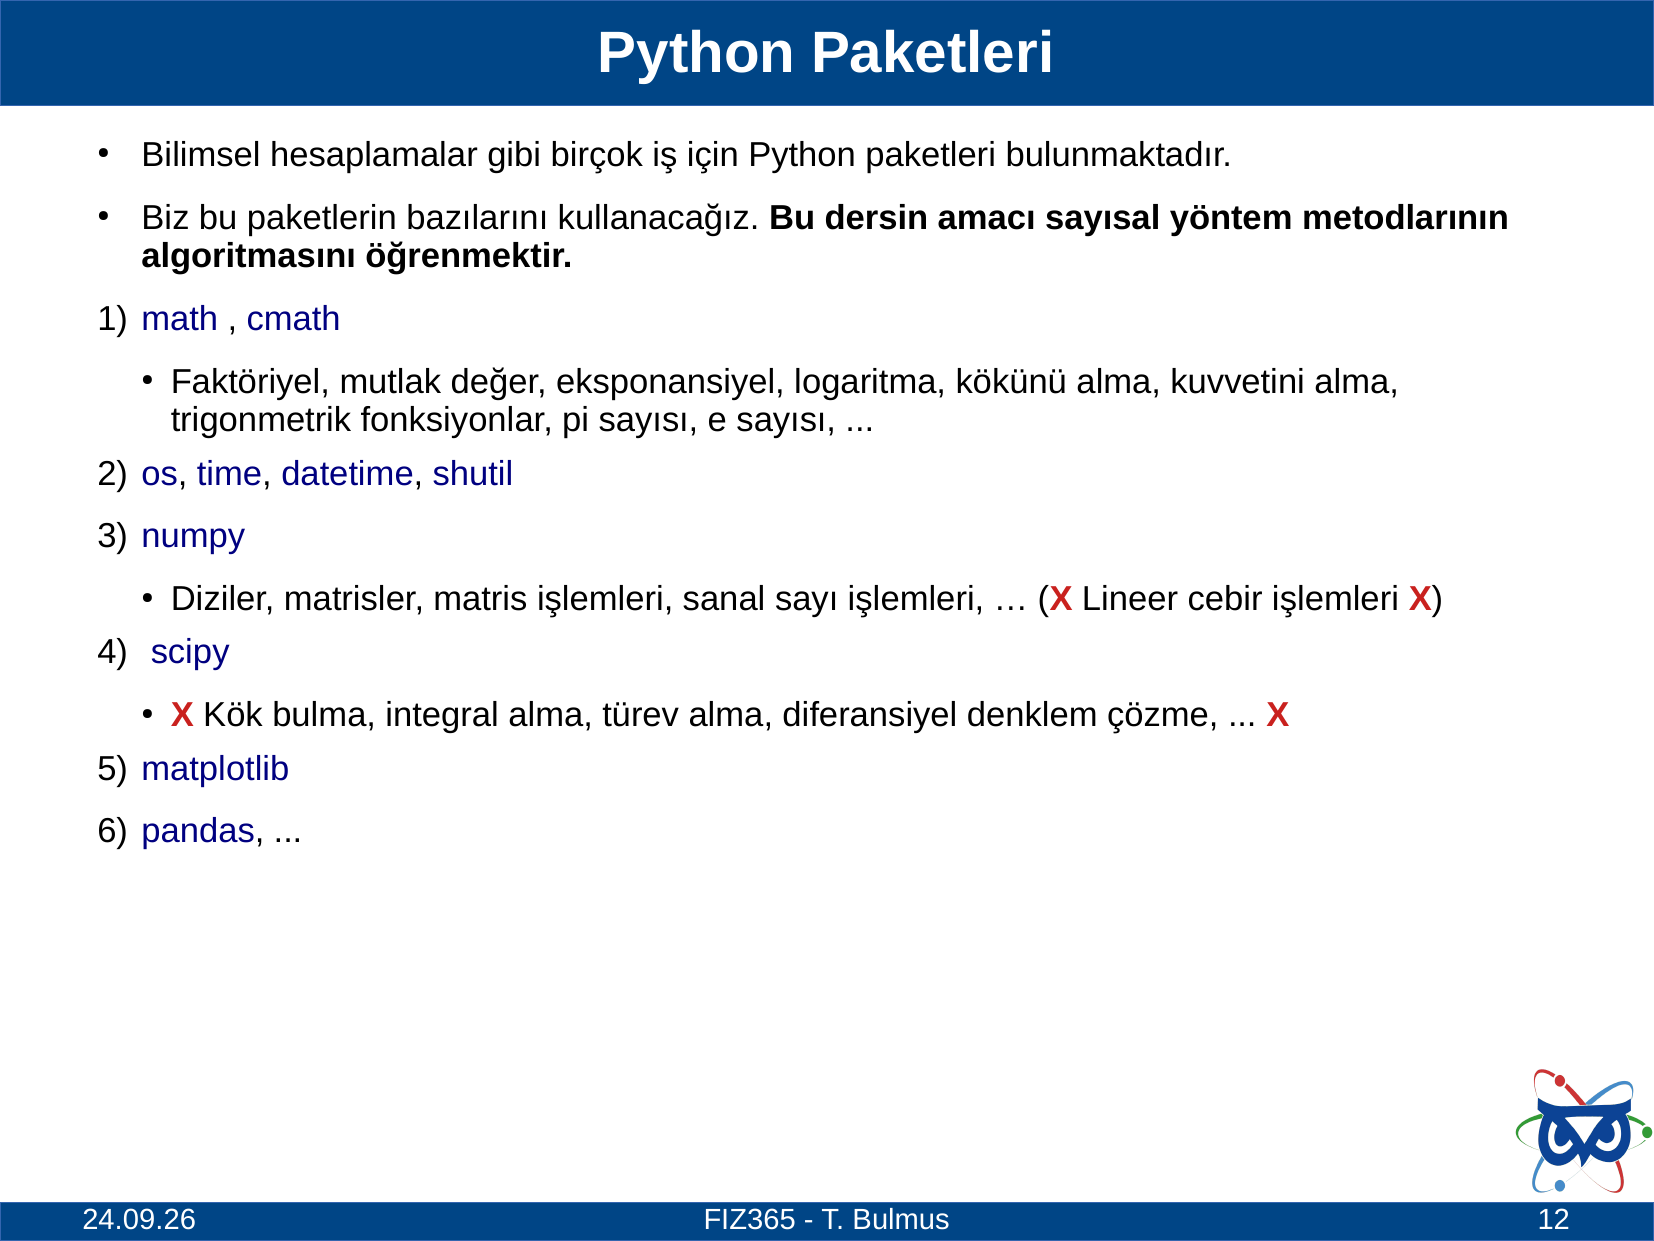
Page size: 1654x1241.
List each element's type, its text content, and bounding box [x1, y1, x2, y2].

picture [1514, 1061, 1653, 1201]
title Python Paketleri [0, 0, 1653, 106]
list Bilimsel hesaplamalar gibi birçok iş için Python paketleri bulunmaktadır. Biz bu paketlerin bazılarını kullanacağız. Bu dersin amacı sayısal yöntem metodlarının algoritmasını öğrenmektir. math , cmath Faktöriyel, mutlak değer, eksponansiyel, logaritma, kökünü alma, kuvvetini alma, trigonmetrik fonksiyonlar, pi sayısı, e sayısı, ... os, time, datetime, shutil numpy Diziler, matrisler, matris işlemleri, sanal sayı işlemleri, … (X Lineer cebir işlemleri X) scipy X Kök bulma, integral alma, türev alma, diferansiyel denklem çözme, ... X matplotlib pandas, ... [82, 134, 1571, 855]
